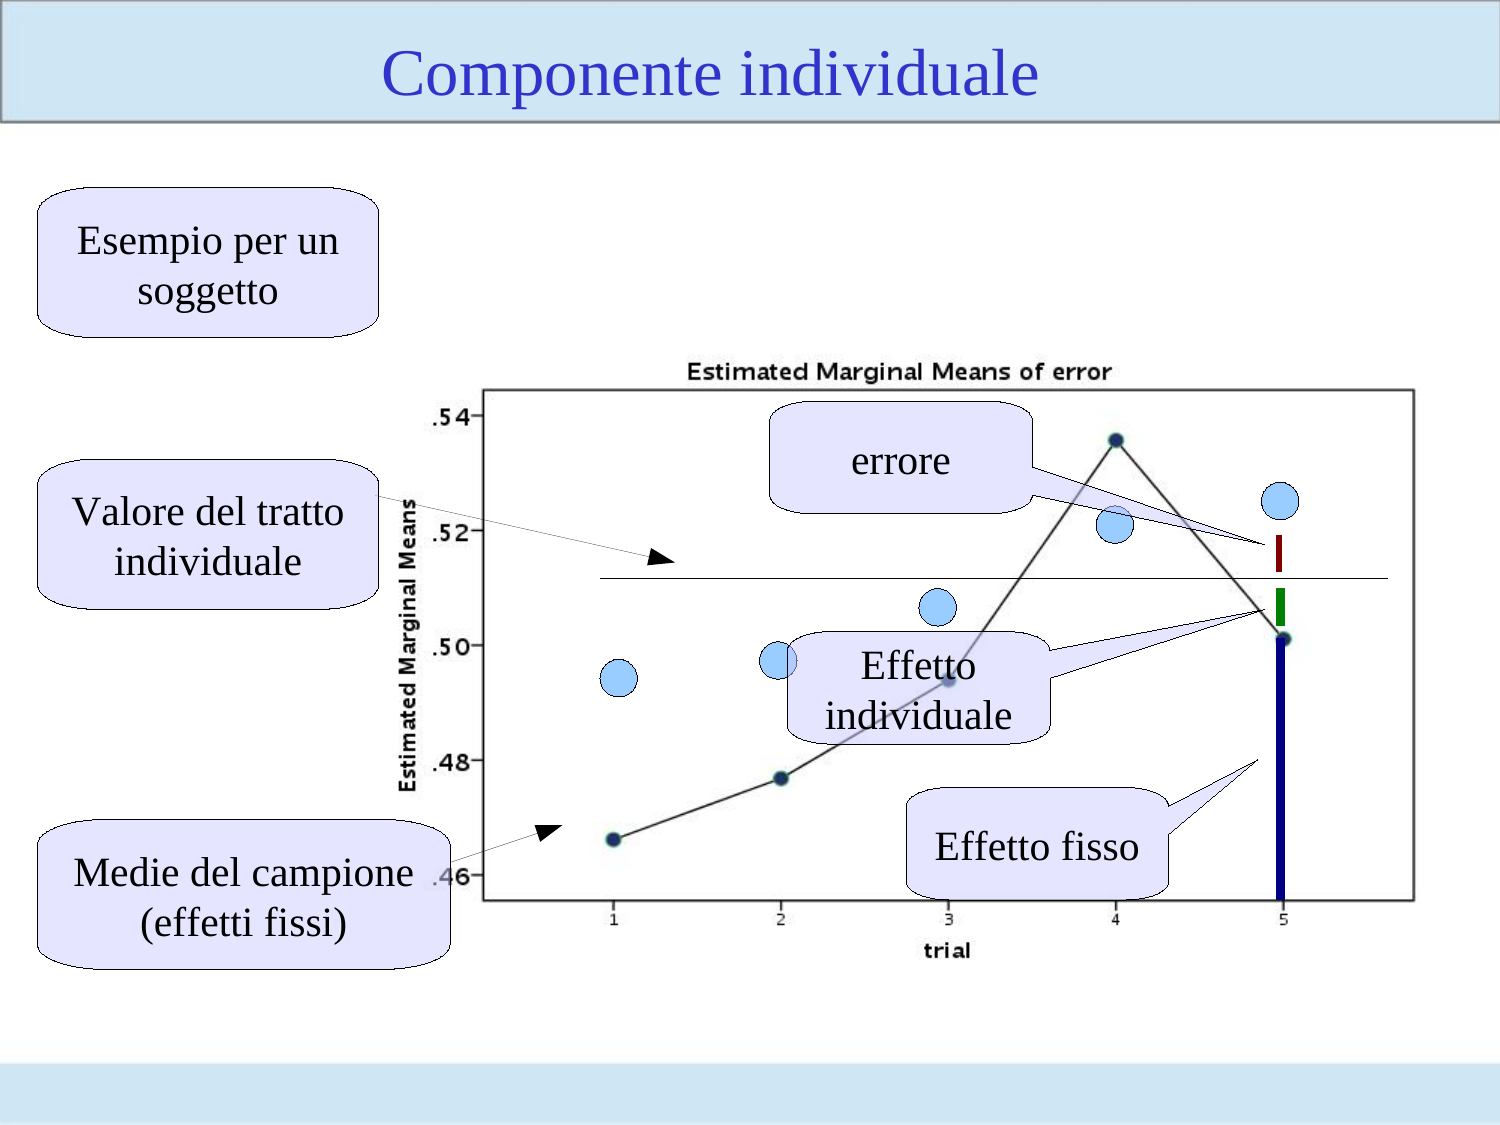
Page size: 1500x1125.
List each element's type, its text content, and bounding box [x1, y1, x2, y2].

text_box [599, 659, 638, 697]
text_box Medie del campione (effetti fissi) [37, 819, 451, 970]
text_box Effetto individuale [787, 609, 1265, 745]
text_box Effetto fisso [906, 759, 1258, 901]
text_box [1261, 482, 1299, 520]
text_box Valore del tratto individuale [37, 459, 379, 610]
title Componente individuale [230, 19, 1193, 120]
text_box [759, 641, 789, 680]
picture [0, 0, 1500, 1125]
text_box errore [769, 401, 1265, 545]
text_box [1096, 511, 1134, 544]
text_box [918, 588, 957, 627]
text_box Esempio per un soggetto [37, 187, 379, 338]
